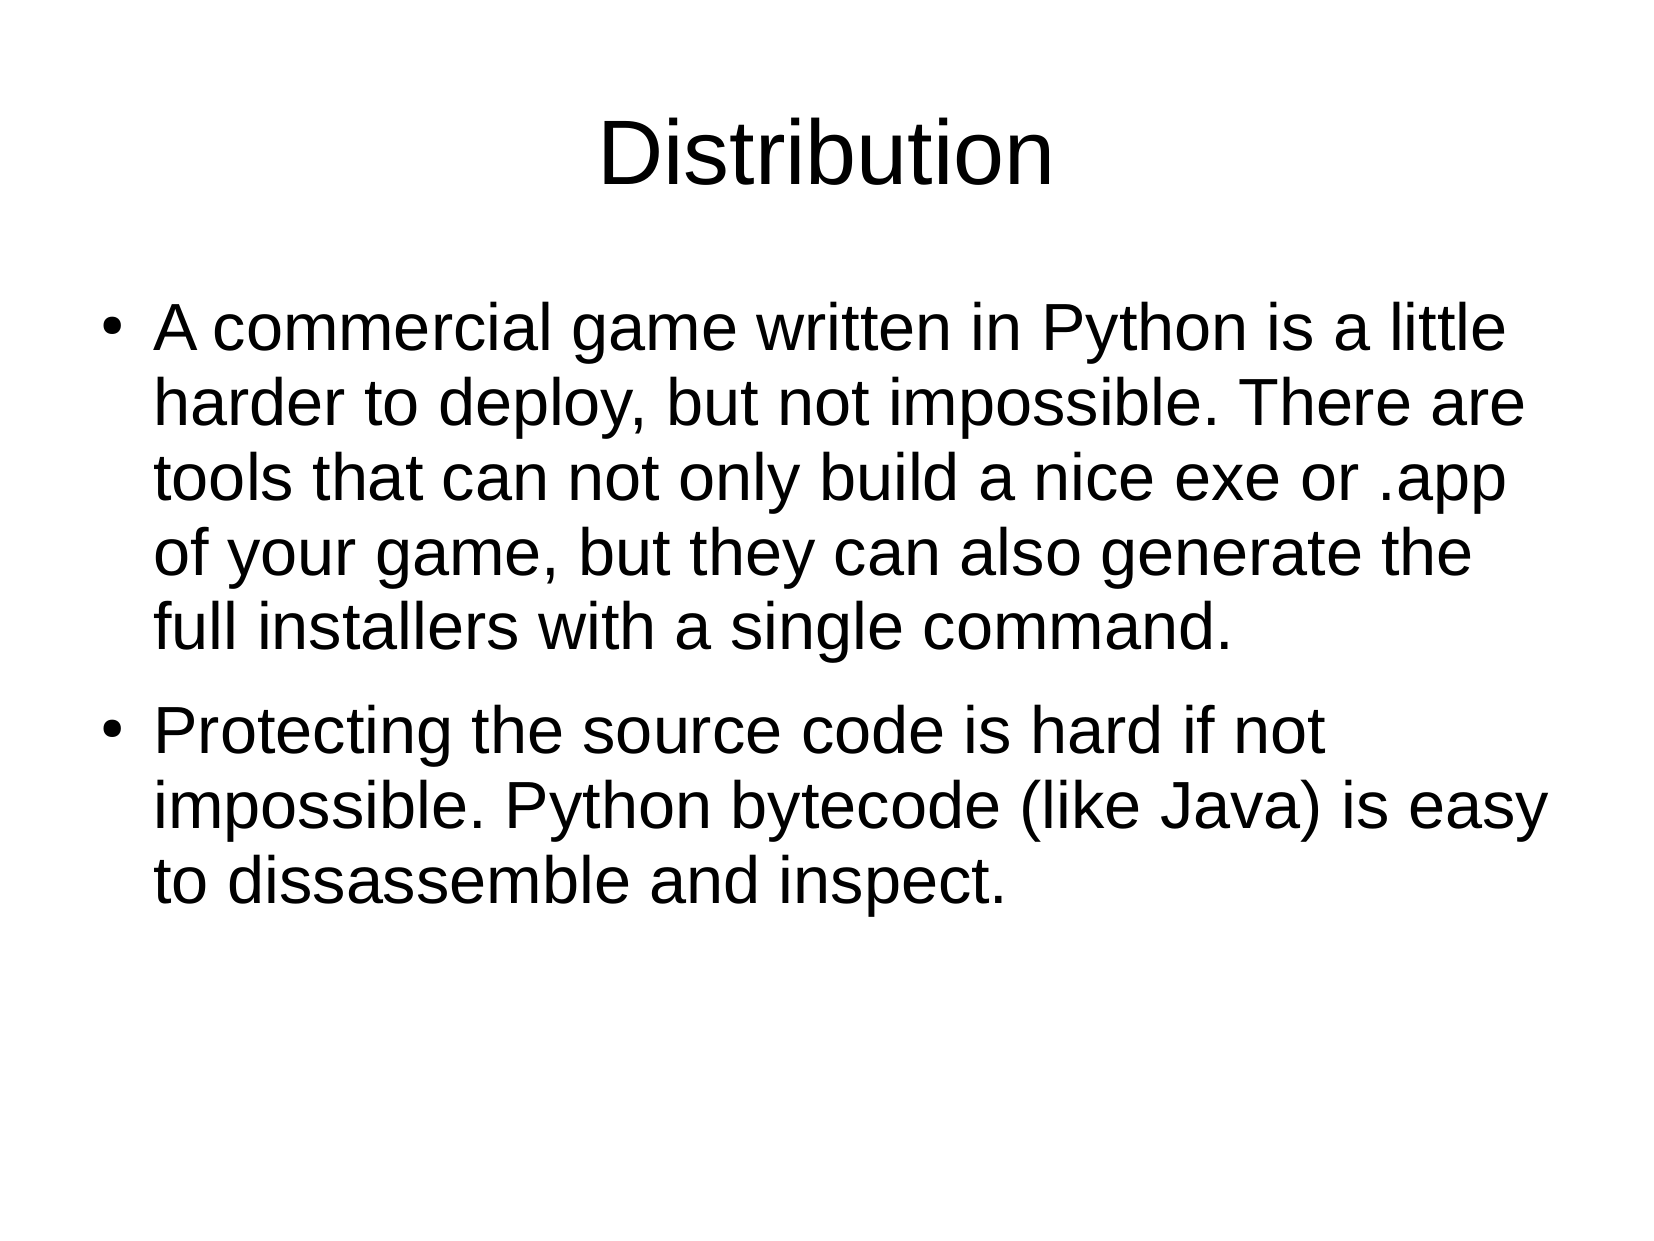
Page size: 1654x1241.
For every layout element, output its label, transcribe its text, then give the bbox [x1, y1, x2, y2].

list A commercial game written in Python is a little harder to deploy, but not impossible. There are tools that can not only build a nice exe or .app of your game, but they can also generate the full installers with a single command. Protecting the source code is hard if not impossible. Python bytecode (like Java) is easy to dissassemble and inspect. [82, 290, 1571, 1010]
title Distribution [82, 49, 1571, 257]
